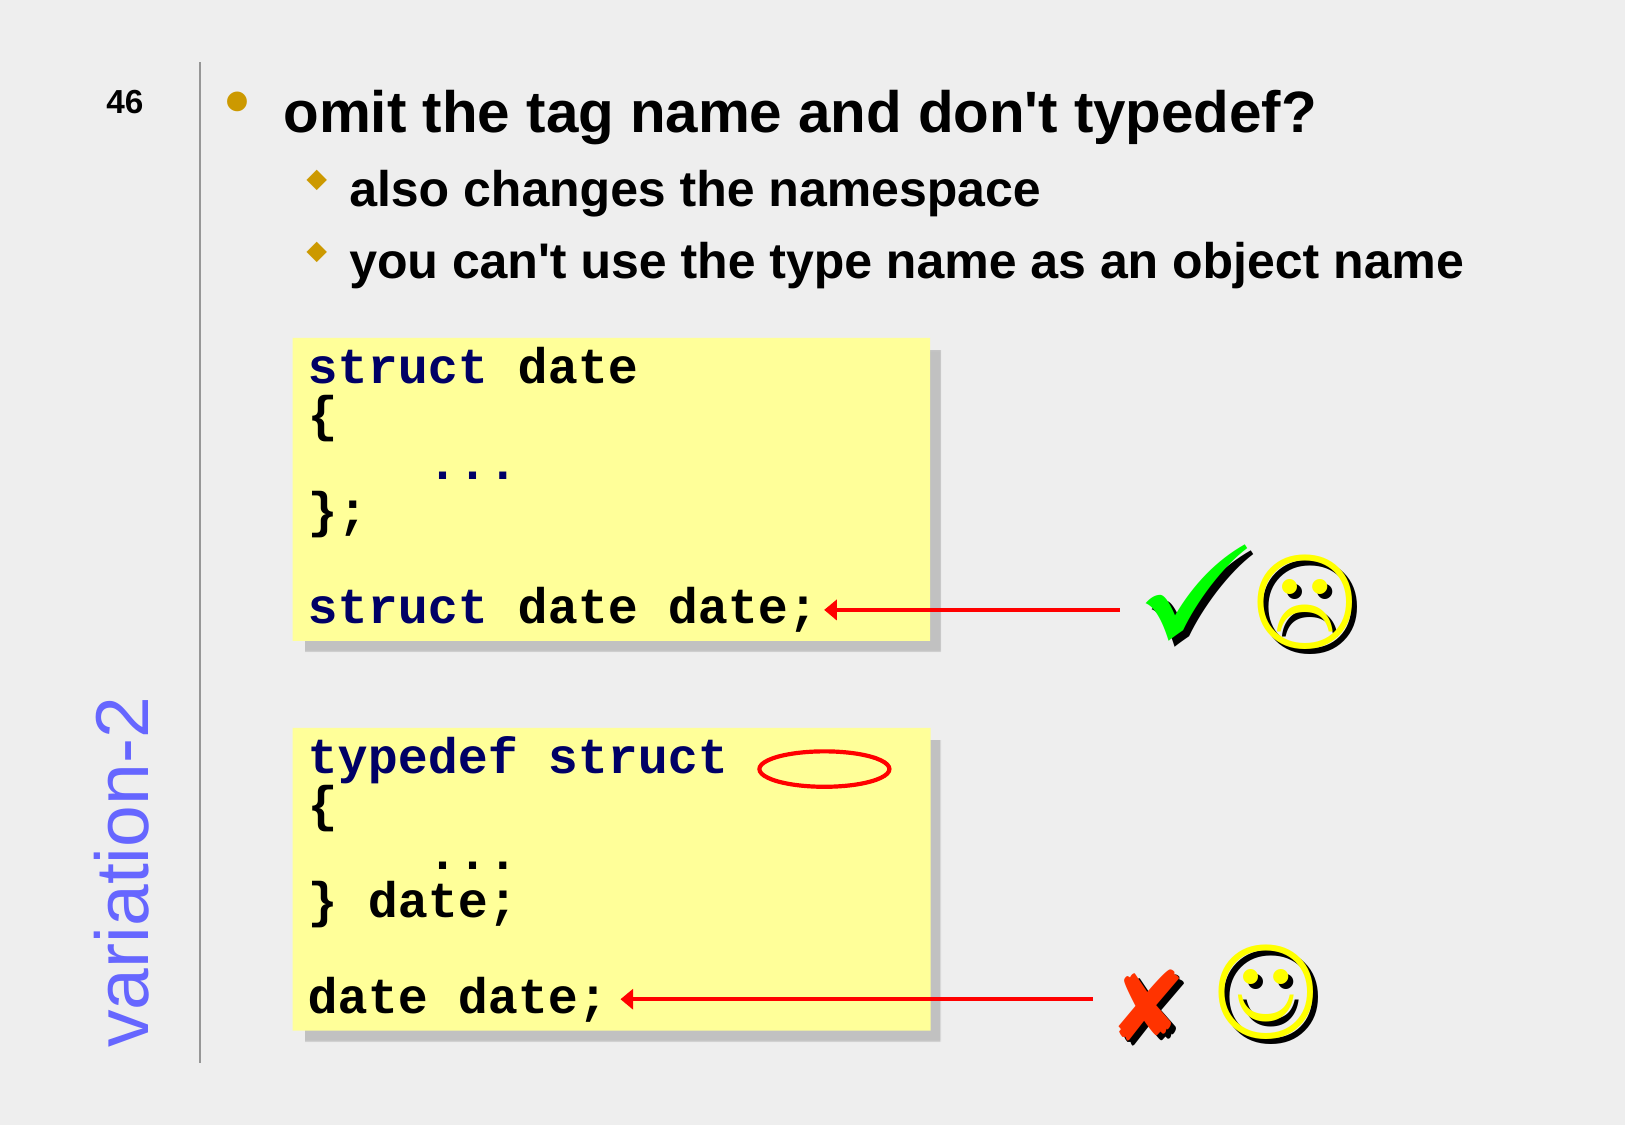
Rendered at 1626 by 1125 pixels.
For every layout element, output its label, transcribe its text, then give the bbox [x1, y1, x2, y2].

text_box typedef struct { ... } date; date date; [292, 727, 931, 1031]
text_box  [1092, 917, 1295, 1082]
title variation-2 [50, 187, 188, 1063]
text_box  [1199, 904, 1388, 1071]
text_box struct date { ... }; struct date date; [292, 337, 931, 641]
list omit the tag name and don't typedef? also changes the namespace you can't use the type name as an object name [212, 66, 1625, 1067]
text_box  [1120, 503, 1310, 698]
text_box  [1238, 515, 1427, 681]
